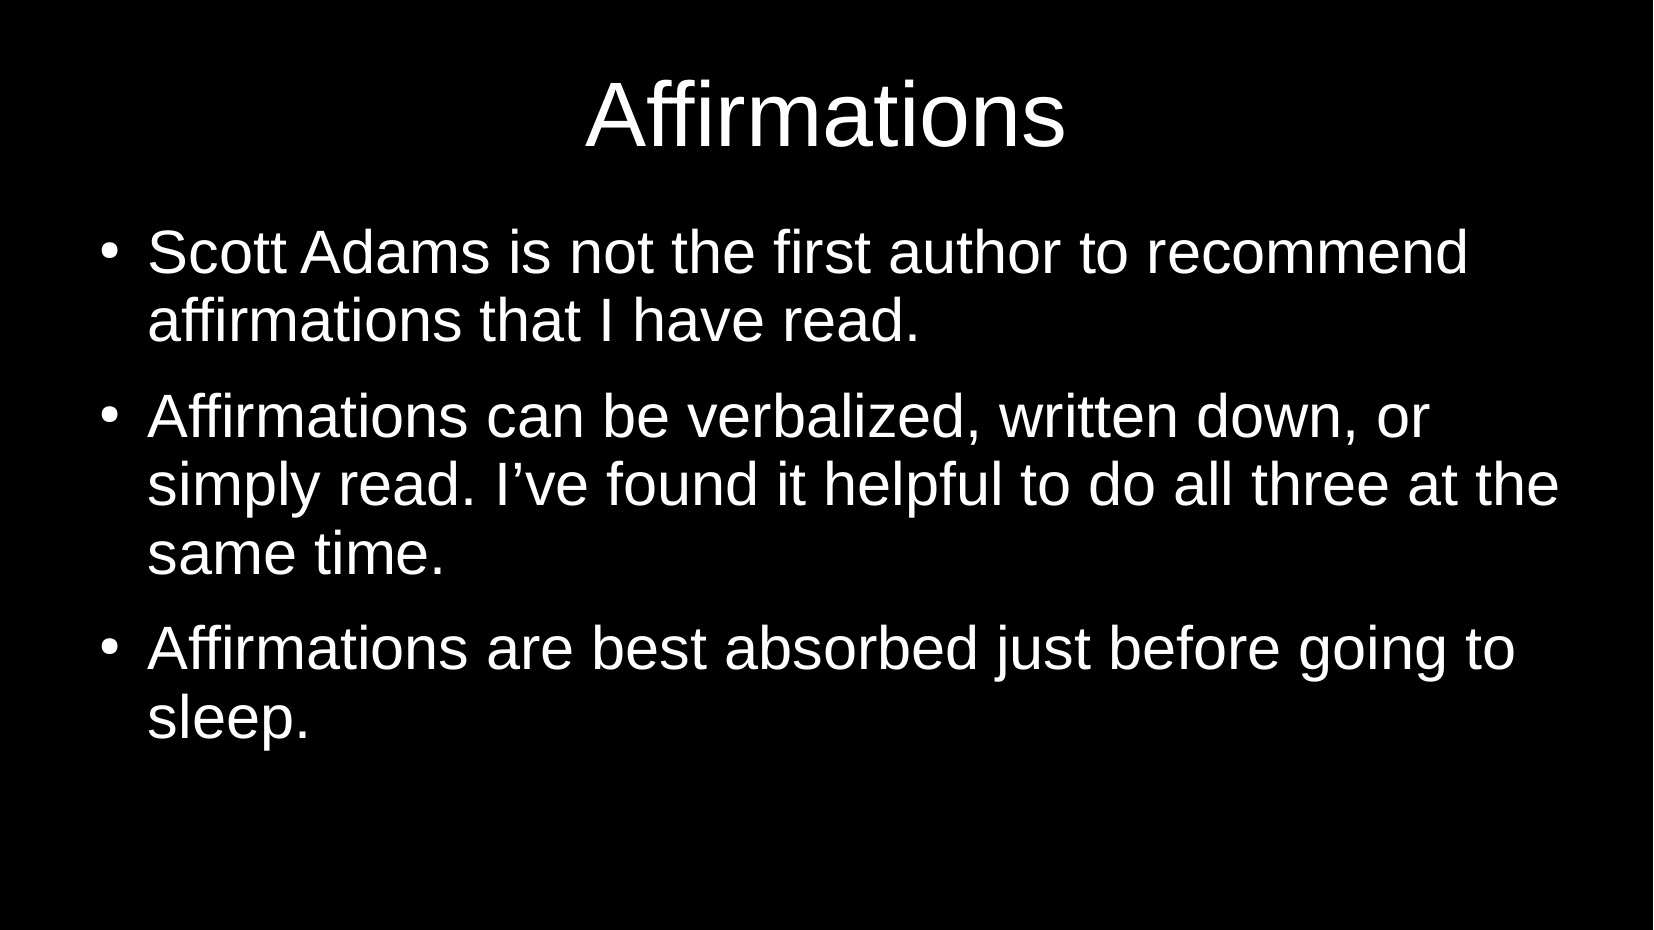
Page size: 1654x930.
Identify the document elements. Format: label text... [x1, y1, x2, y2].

title Affirmations [82, 37, 1571, 193]
list Scott Adams is not the first author to recommend affirmations that I have read. Affirmations can be verbalized, written down, or simply read. I’ve found it helpful to do all three at the same time. Affirmations are best absorbed just before going to sleep. [82, 217, 1571, 757]
